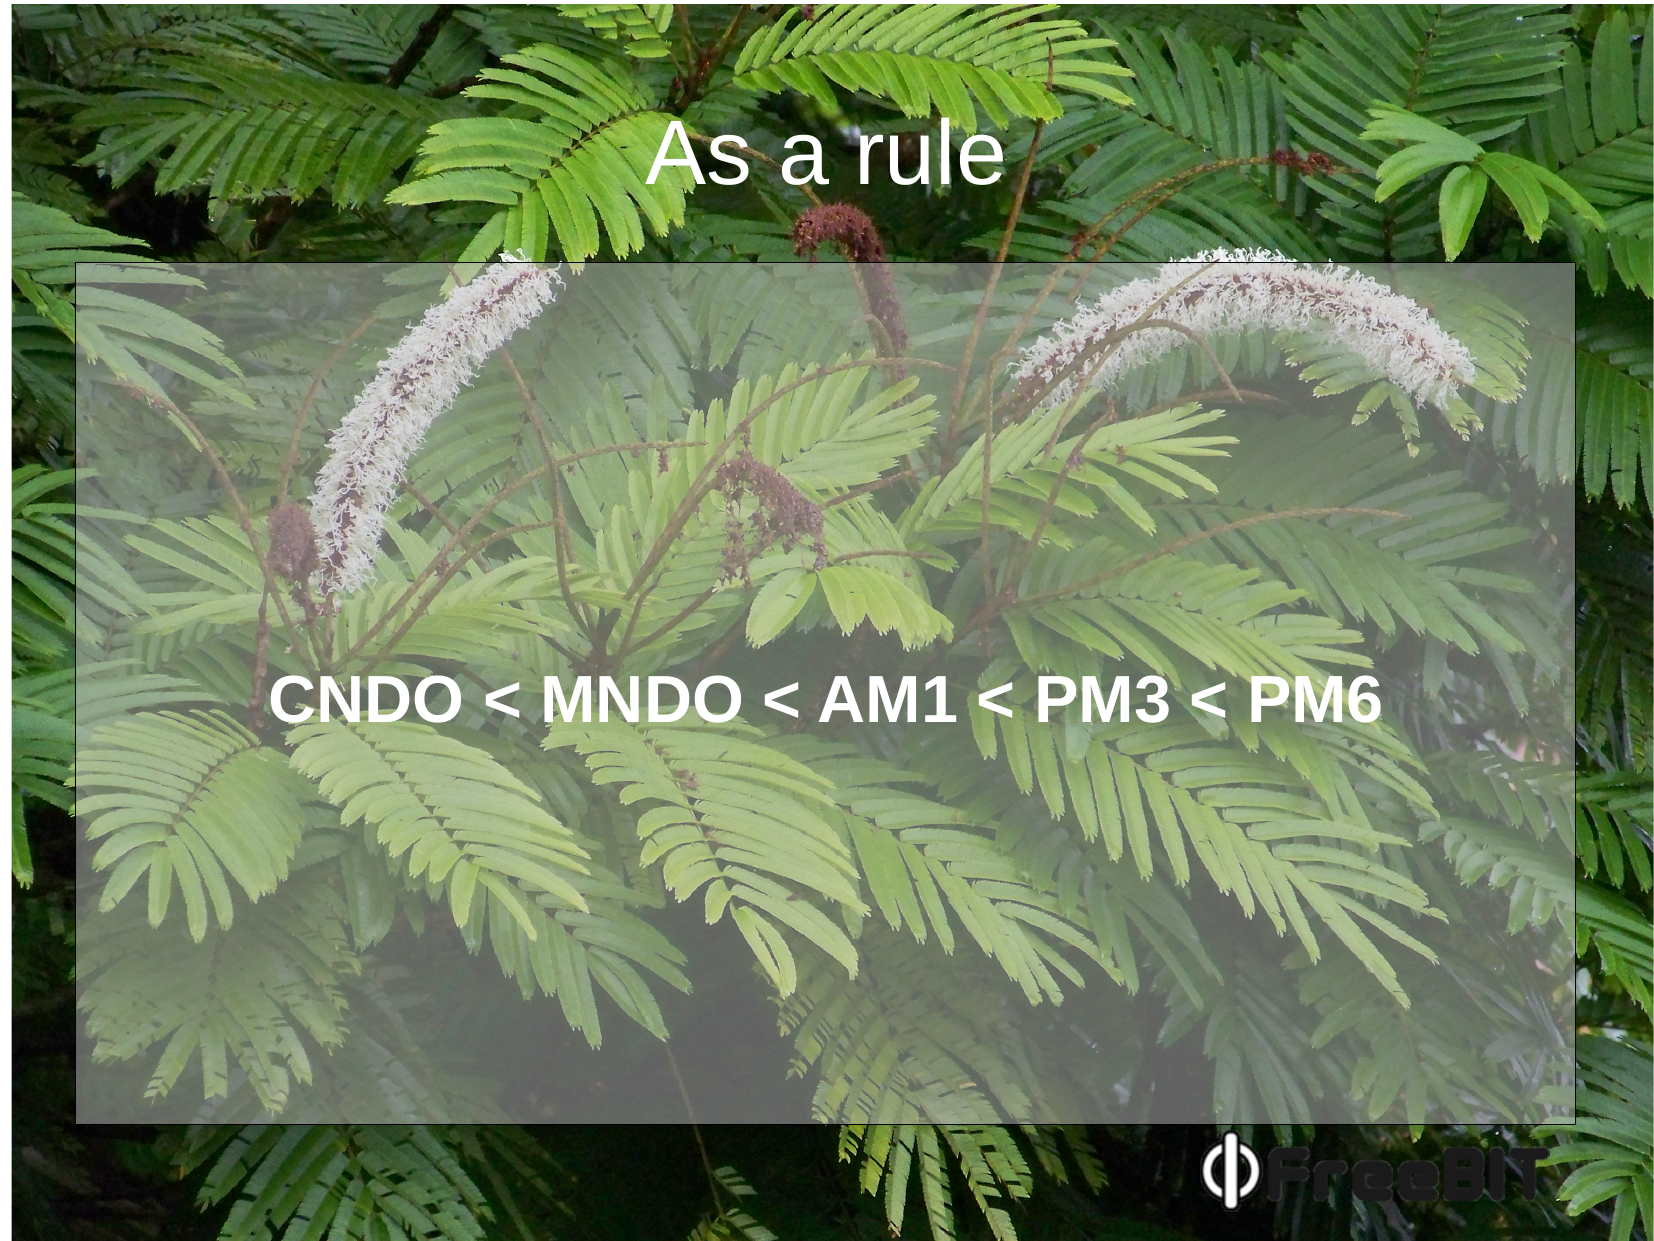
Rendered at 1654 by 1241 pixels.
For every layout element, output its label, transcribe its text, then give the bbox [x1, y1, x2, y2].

picture [11, 4, 1654, 1241]
title As a rule [82, 49, 1571, 257]
subtitle CNDO < MNDO < AM1 < PM3 < PM6 [82, 297, 1571, 1102]
